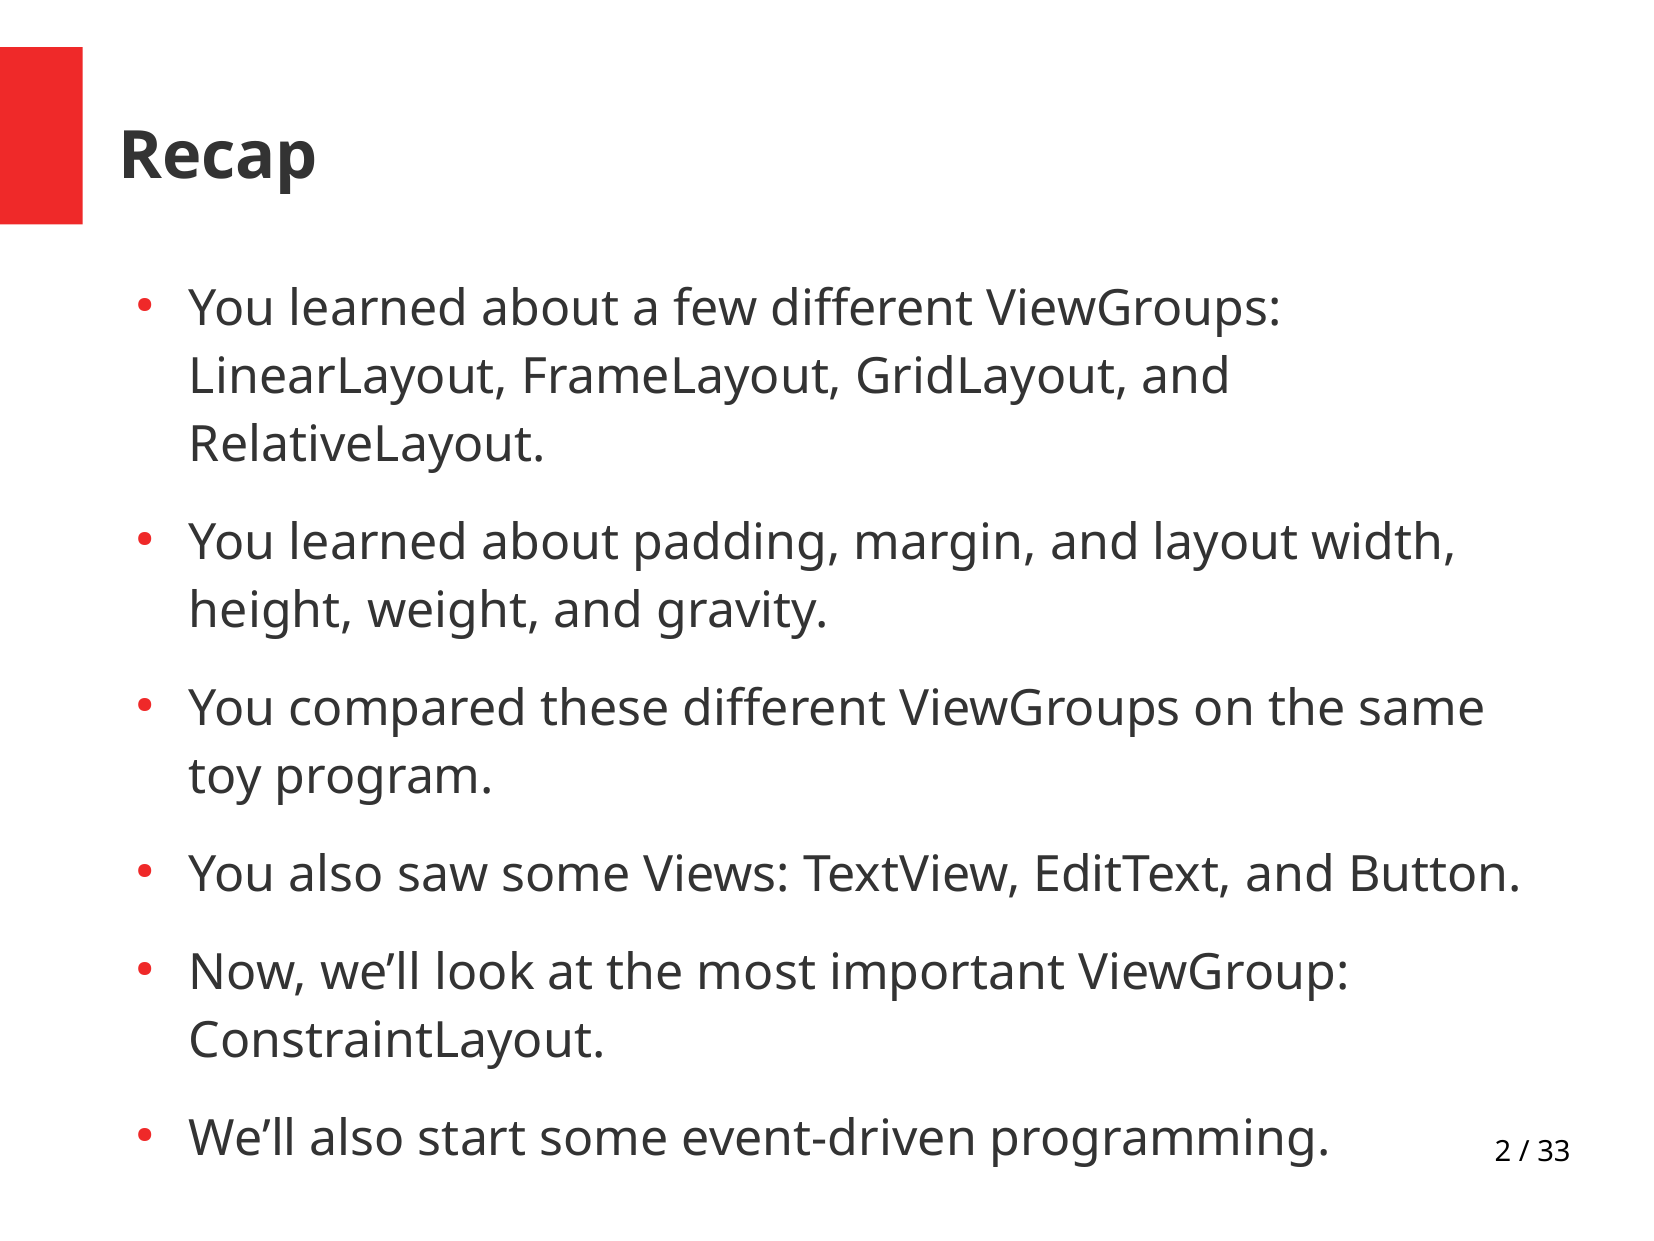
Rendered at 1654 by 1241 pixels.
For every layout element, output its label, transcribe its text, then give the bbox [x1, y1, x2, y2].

list You learned about a few different ViewGroups: LinearLayout, FrameLayout, GridLayout, and RelativeLayout. You learned about padding, margin, and layout width, height, weight, and gravity. You compared these different ViewGroups on the same toy program. You also saw some Views: TextView, EditText, and Button. Now, we’ll look at the most important ViewGroup: ConstraintLayout. We’ll also start some event-driven programming. [118, 271, 1536, 991]
title Recap [118, 49, 1571, 257]
